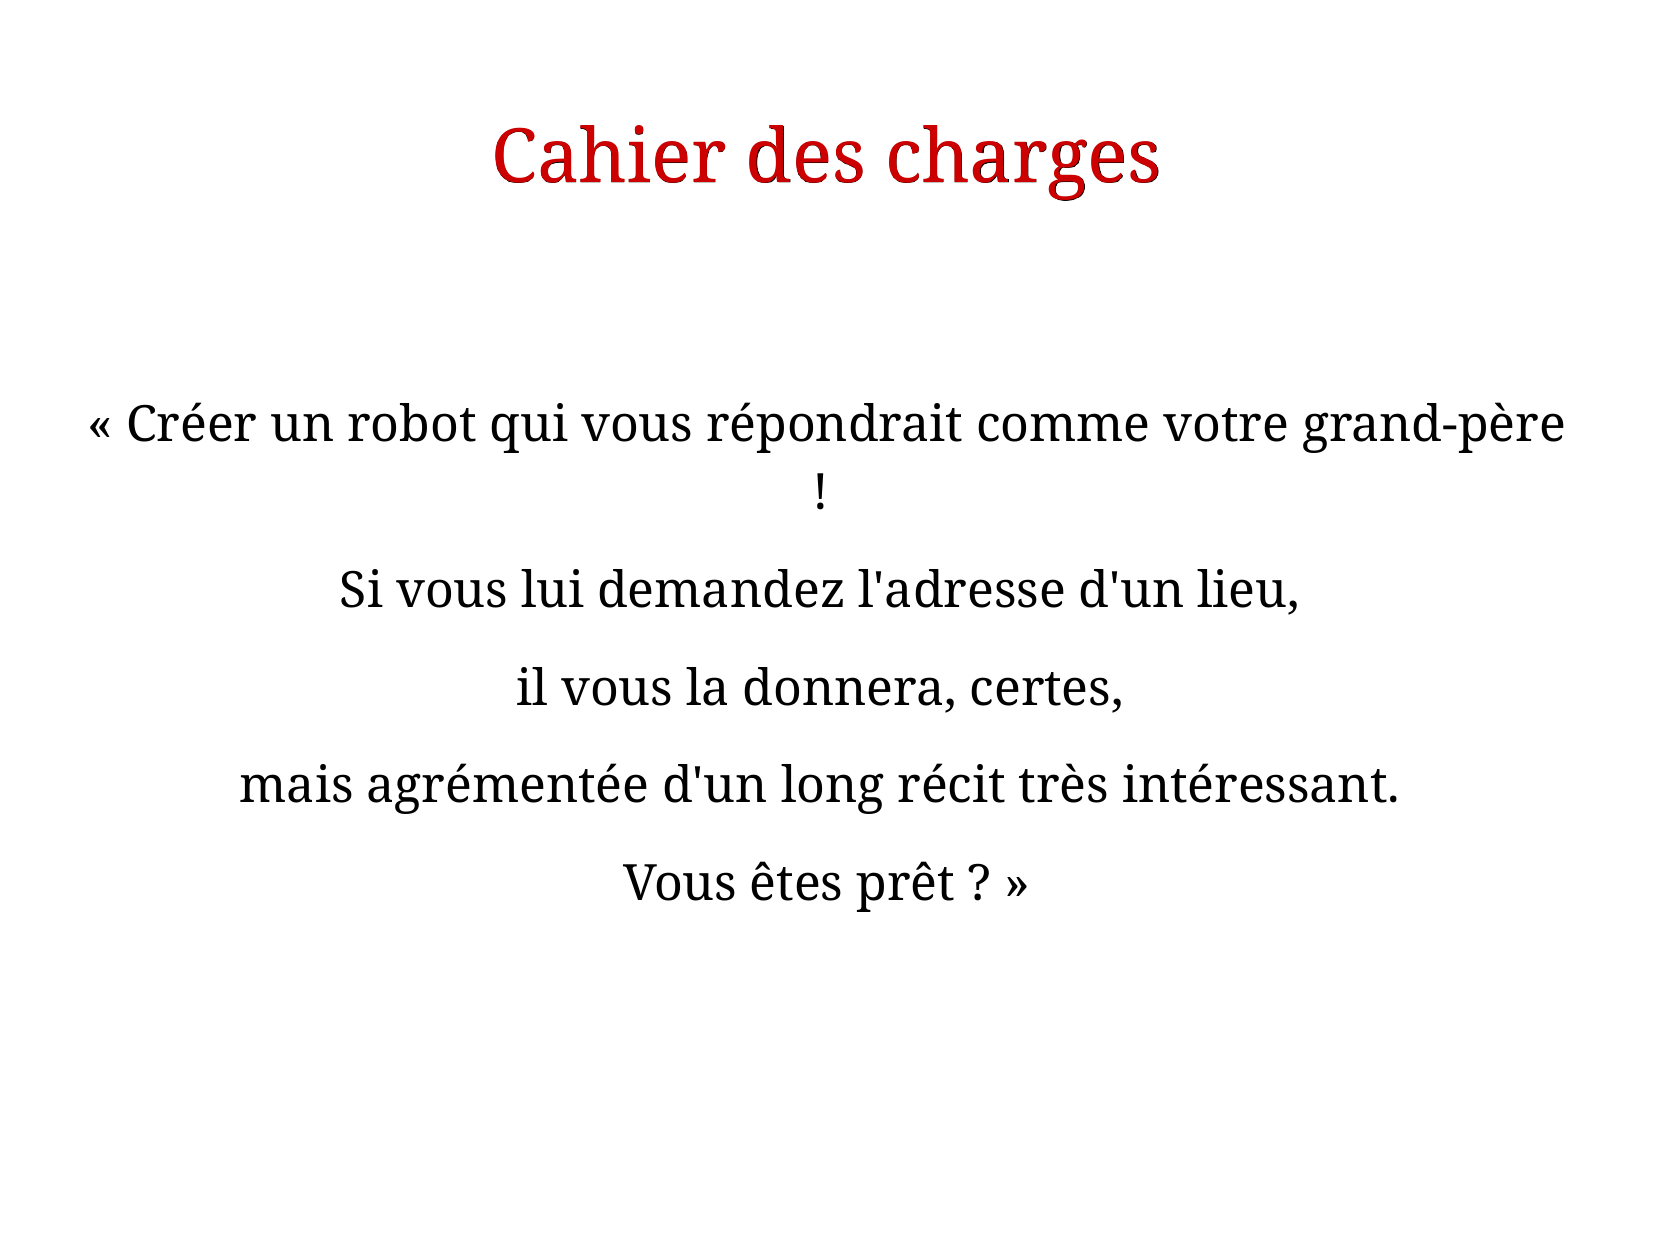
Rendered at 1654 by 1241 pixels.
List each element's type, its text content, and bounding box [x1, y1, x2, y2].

list « Créer un robot qui vous répondrait comme votre grand-père ! Si vous lui demandez l'adresse d'un lieu, il vous la donnera, certes, mais agrémentée d'un long récit très intéressant. Vous êtes prêt ? » [82, 290, 1571, 1132]
title Cahier des charges [82, 49, 1571, 257]
